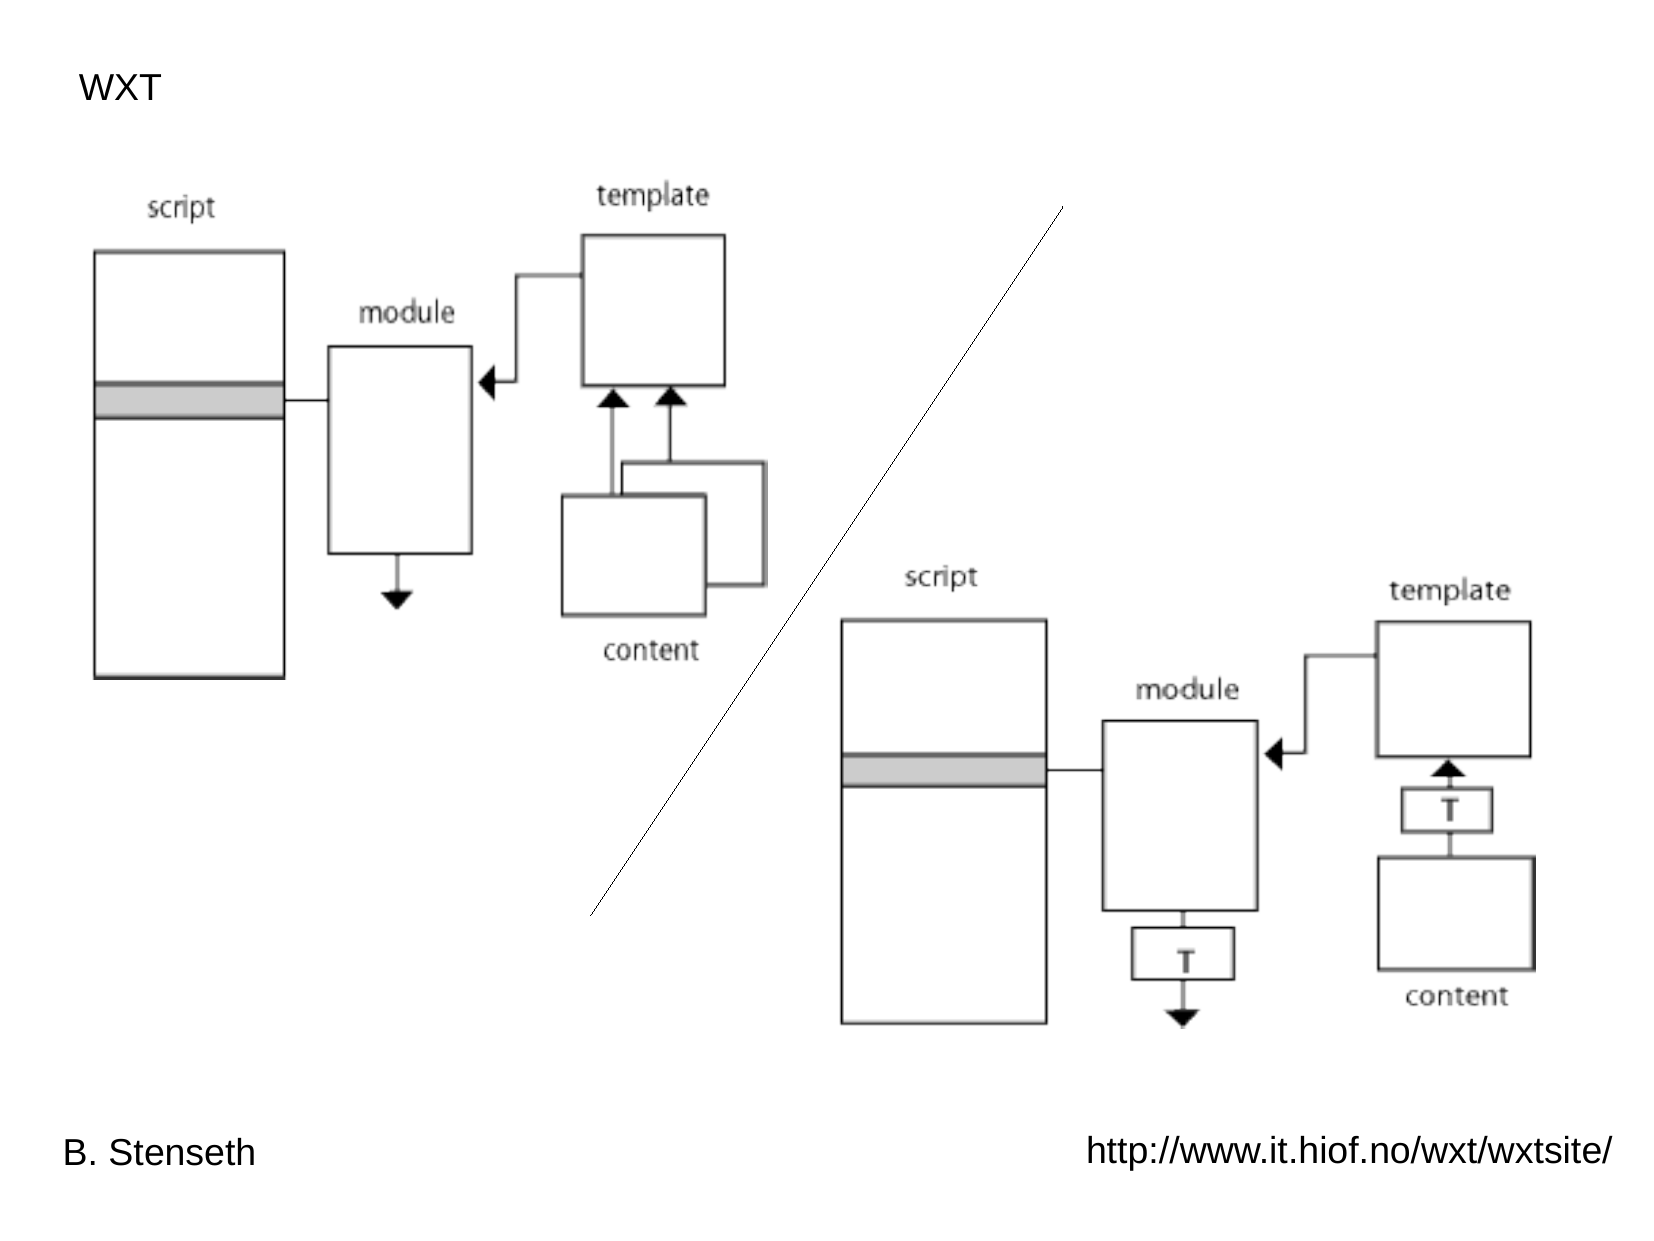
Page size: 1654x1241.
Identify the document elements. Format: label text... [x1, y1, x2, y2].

text_box http://www.it.hiof.no/wxt/wxtsite/ [1071, 1122, 1625, 1182]
picture [838, 560, 1536, 1029]
text_box B. Stenseth [47, 1124, 272, 1182]
picture [91, 177, 768, 680]
text_box WXT [64, 59, 178, 116]
